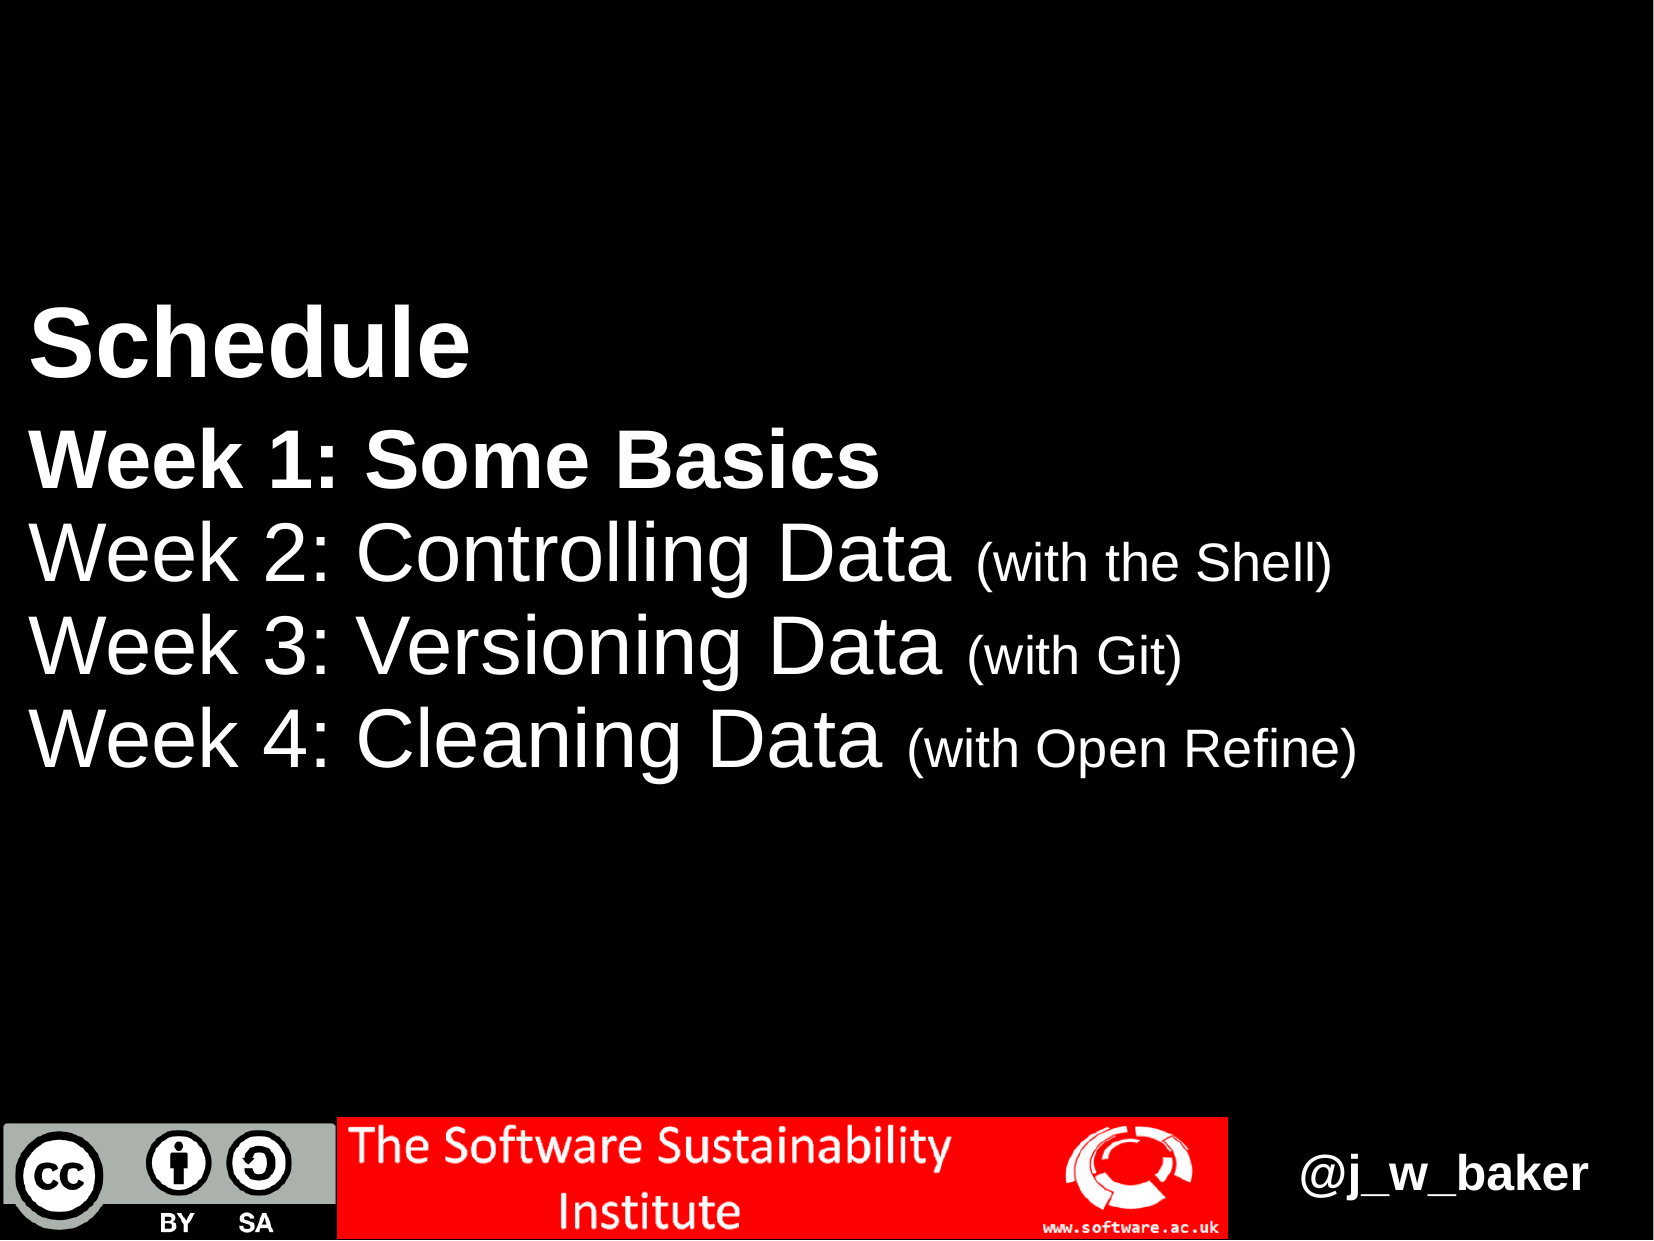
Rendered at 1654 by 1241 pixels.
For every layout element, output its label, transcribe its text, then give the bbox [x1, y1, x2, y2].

picture [0, 1117, 1228, 1239]
text_box @j_w_baker [1266, 1085, 1622, 1241]
text_box Schedule Week 1: Some Basics Week 2: Controlling Data (with the Shell) Week 3: Versioning Data (with Git) Week 4: Cleaning Data (with Open Refine) [28, 286, 1623, 786]
